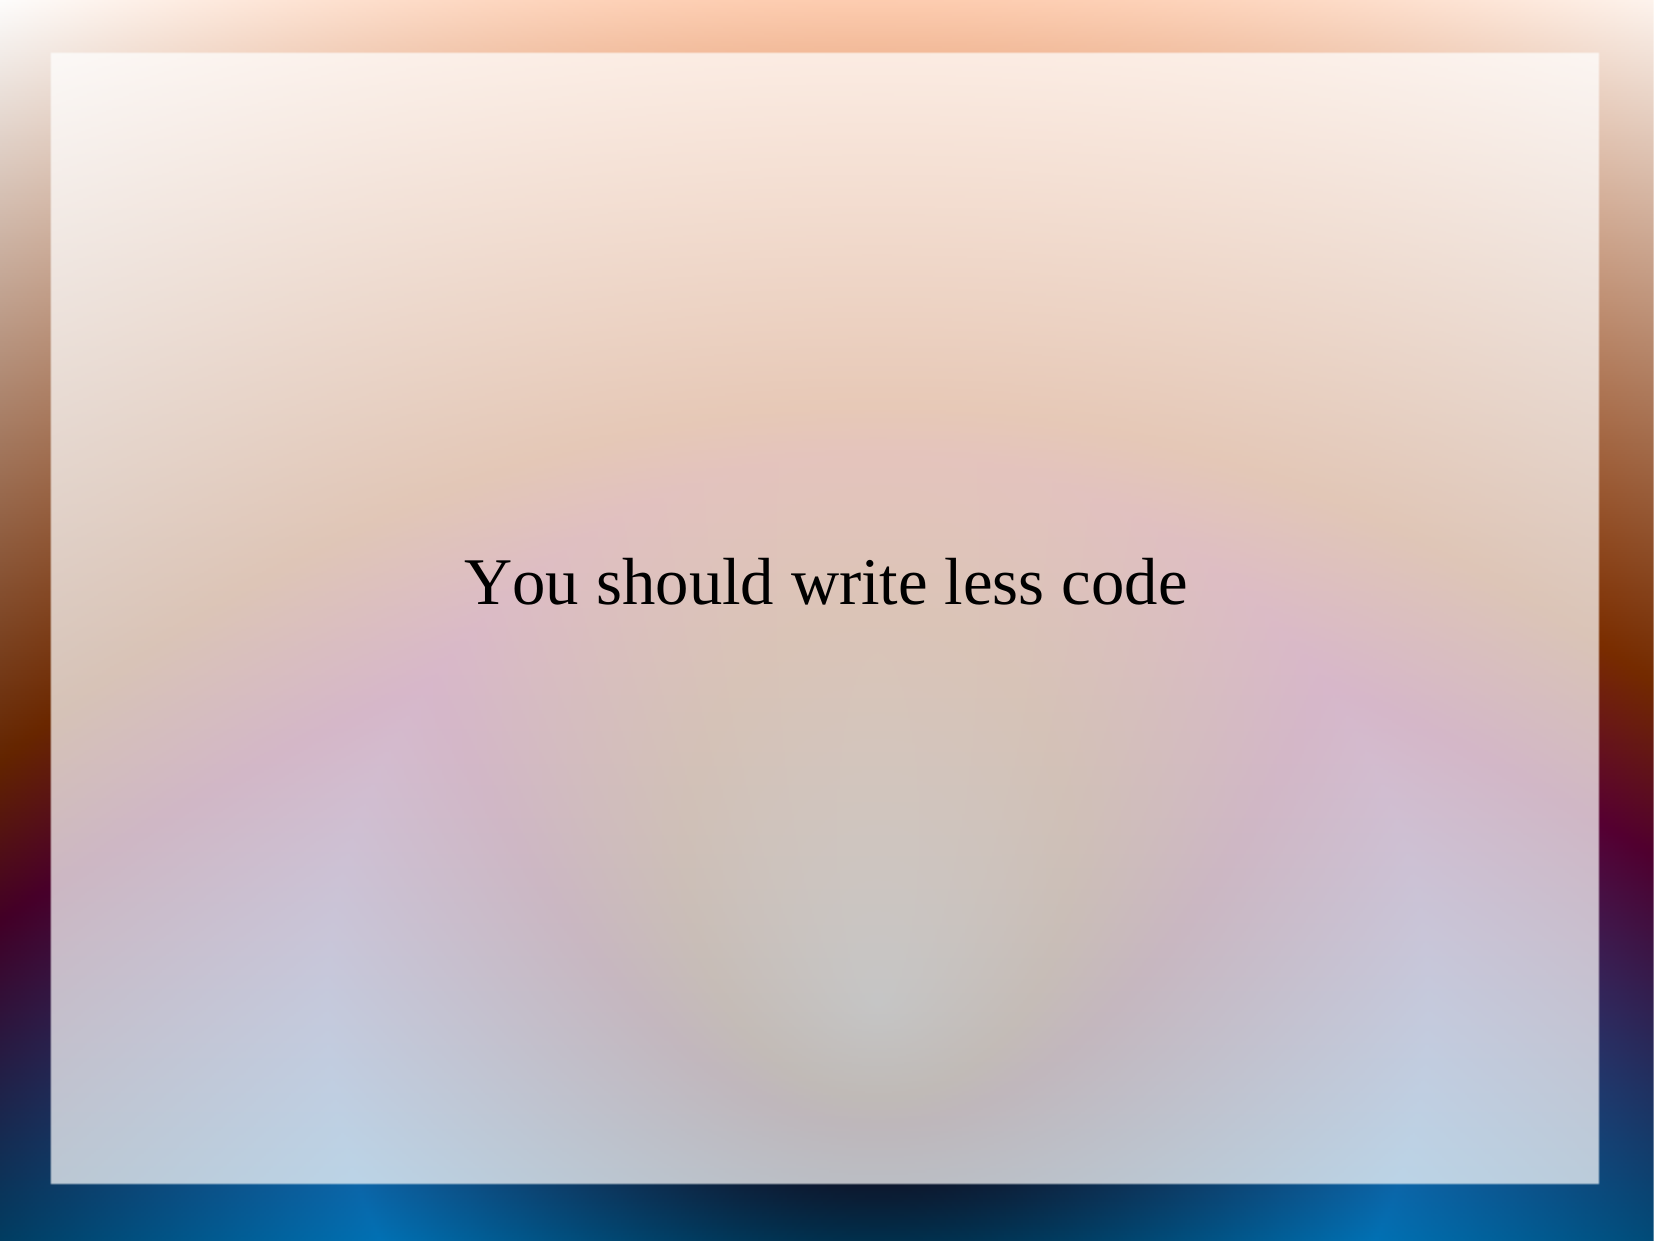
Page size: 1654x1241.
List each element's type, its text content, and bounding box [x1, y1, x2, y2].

picture [0, 0, 1654, 1241]
subtitle You should write less code [82, 55, 1571, 1109]
